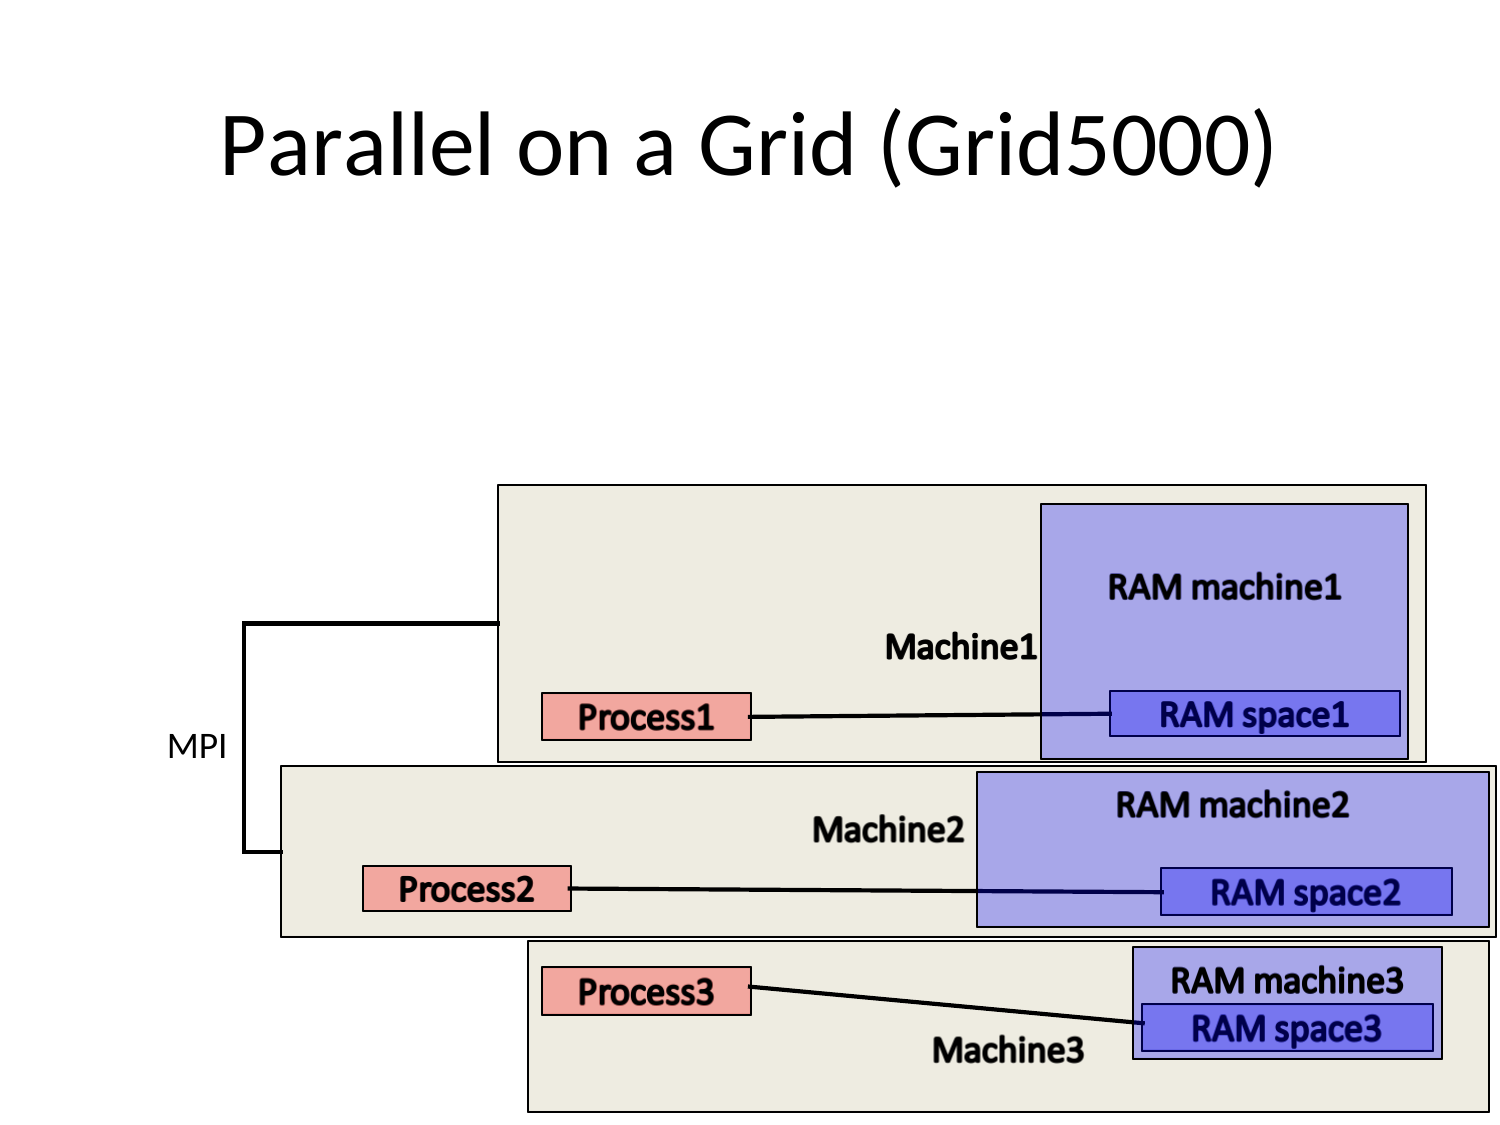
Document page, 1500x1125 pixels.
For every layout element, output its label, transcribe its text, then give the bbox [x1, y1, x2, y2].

picture [280, 765, 1497, 939]
picture [497, 484, 1427, 763]
title Parallel on a Grid (Grid5000) [75, 45, 1426, 233]
picture [527, 940, 1490, 1114]
text_box MPI [152, 713, 297, 775]
